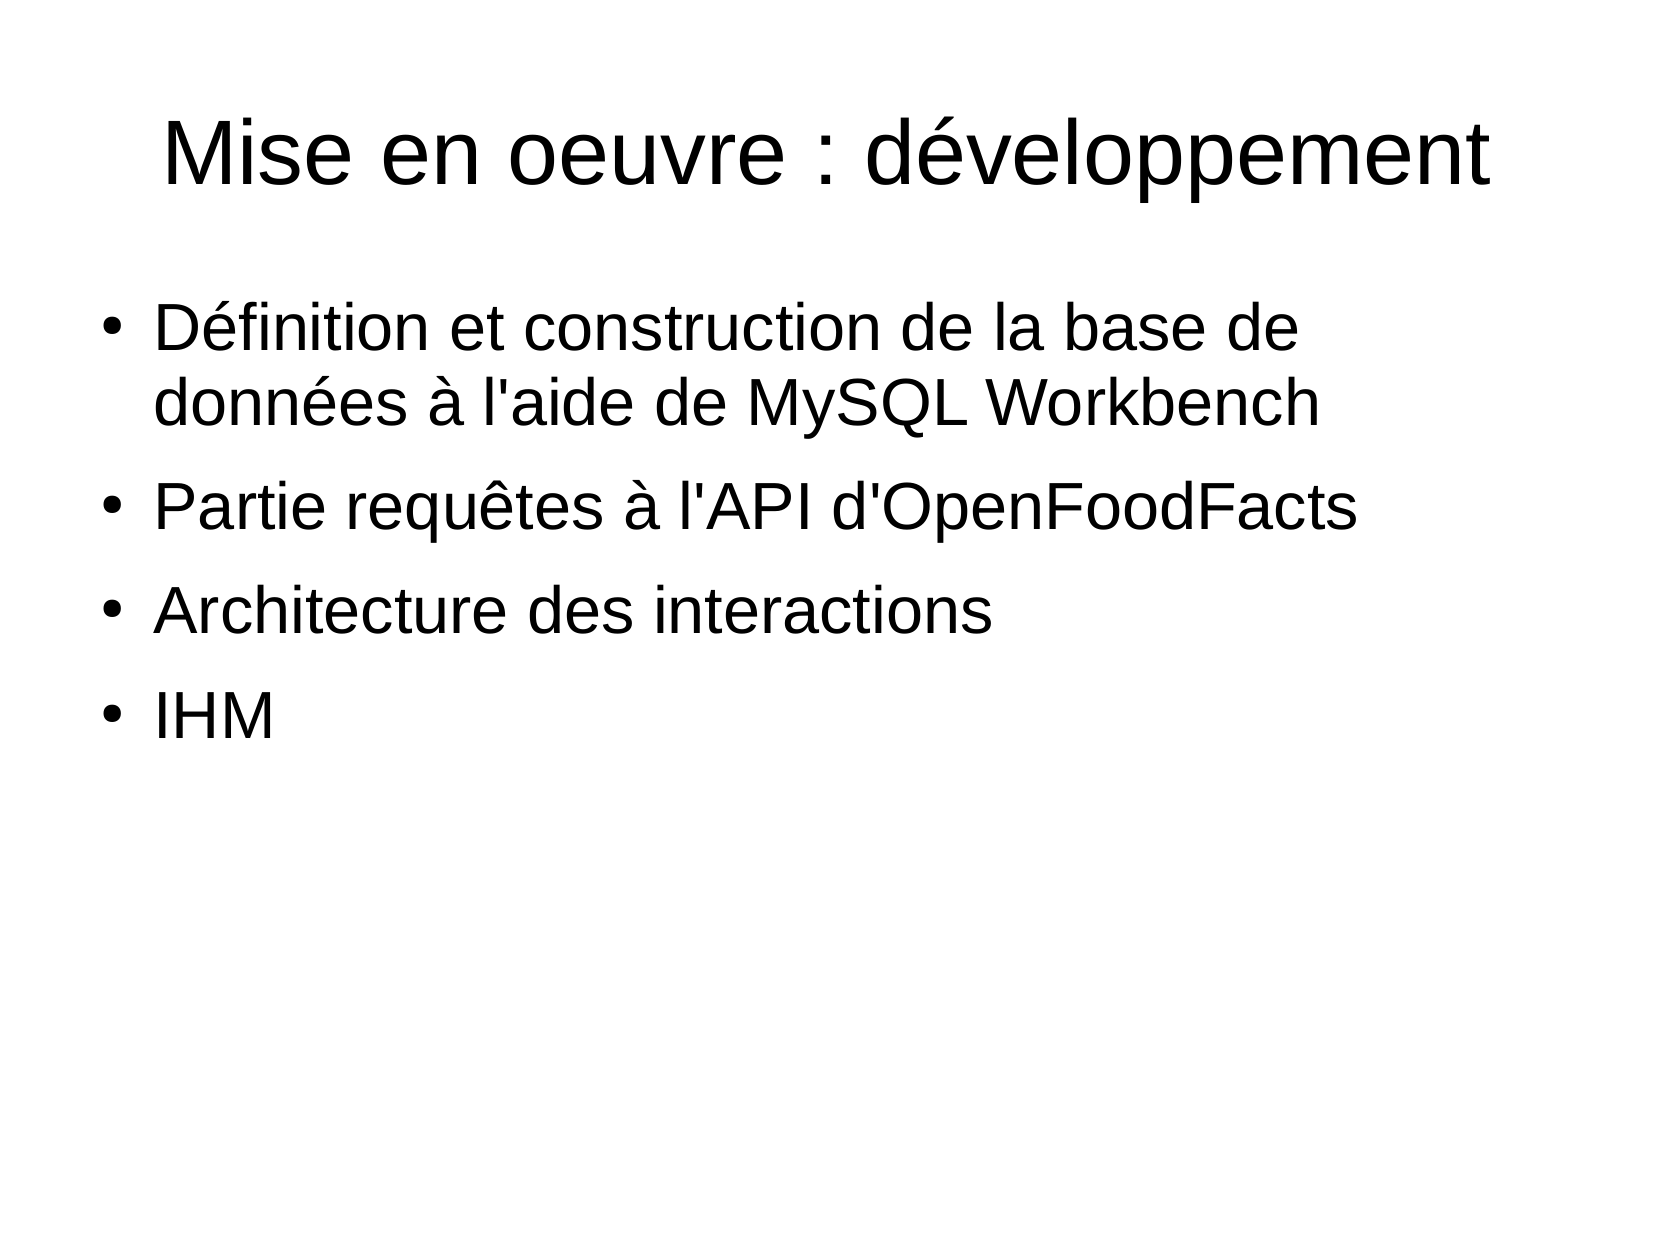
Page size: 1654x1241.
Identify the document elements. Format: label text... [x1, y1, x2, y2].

list Définition et construction de la base de données à l'aide de MySQL Workbench Partie requêtes à l'API d'OpenFoodFacts Architecture des interactions IHM [82, 290, 1571, 1109]
title Mise en oeuvre : développement [82, 49, 1571, 257]
